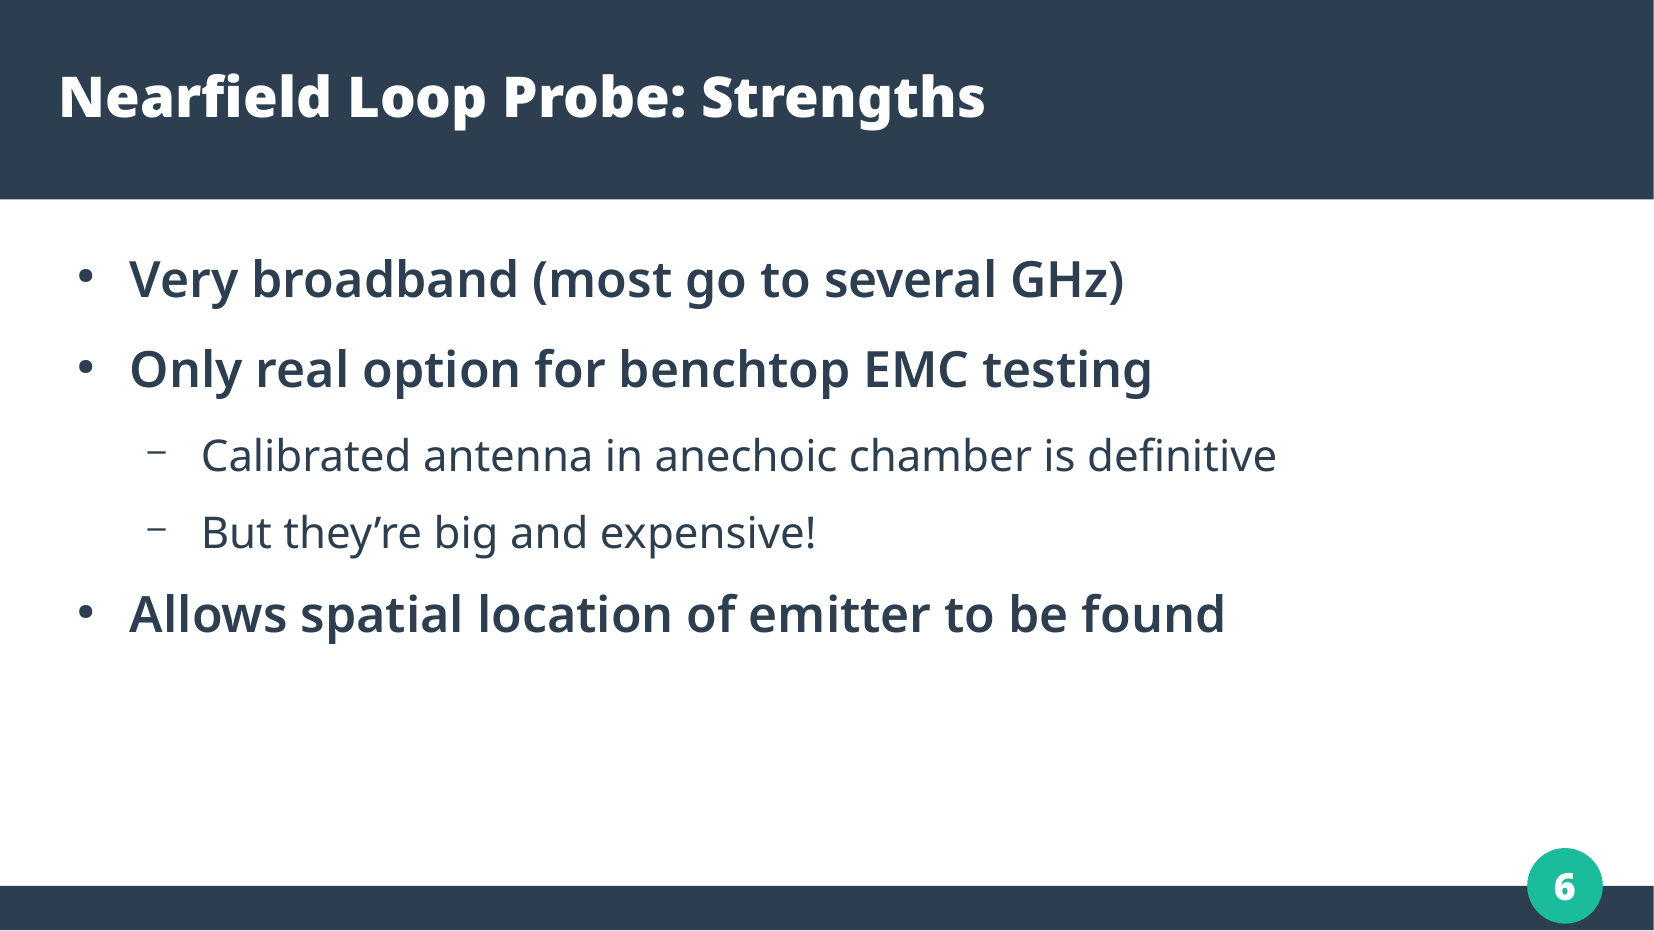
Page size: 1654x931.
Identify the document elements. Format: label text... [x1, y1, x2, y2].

title Nearfield Loop Probe: Strengths [59, 37, 1595, 155]
list Very broadband (most go to several GHz) Only real option for benchtop EMC testing Calibrated antenna in anechoic chamber is definitive But they’re big and expensive! Allows spatial location of emitter to be found [59, 243, 1595, 864]
